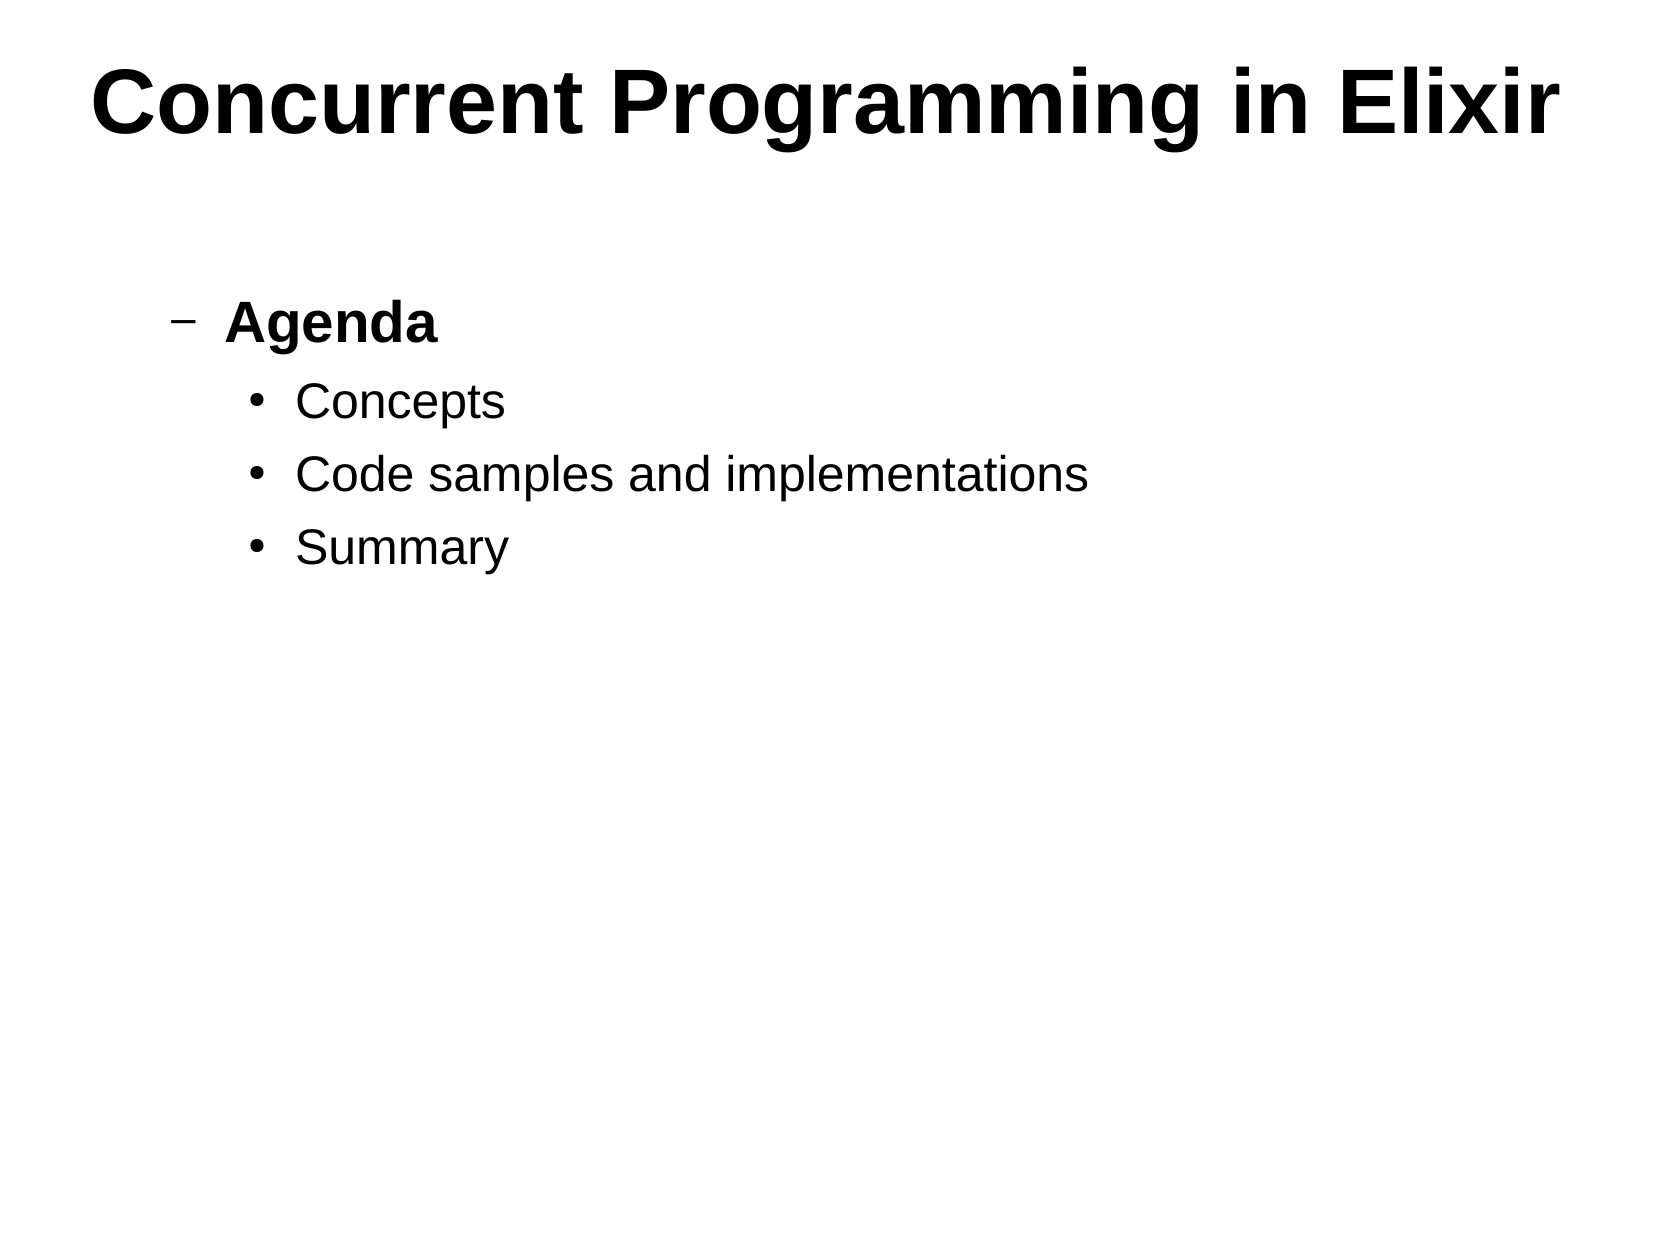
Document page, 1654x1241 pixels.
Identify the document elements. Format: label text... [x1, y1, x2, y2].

list Agenda Concepts Code samples and implementations Summary [82, 290, 1571, 1010]
title Concurrent Programming in Elixir [82, 49, 1571, 257]
